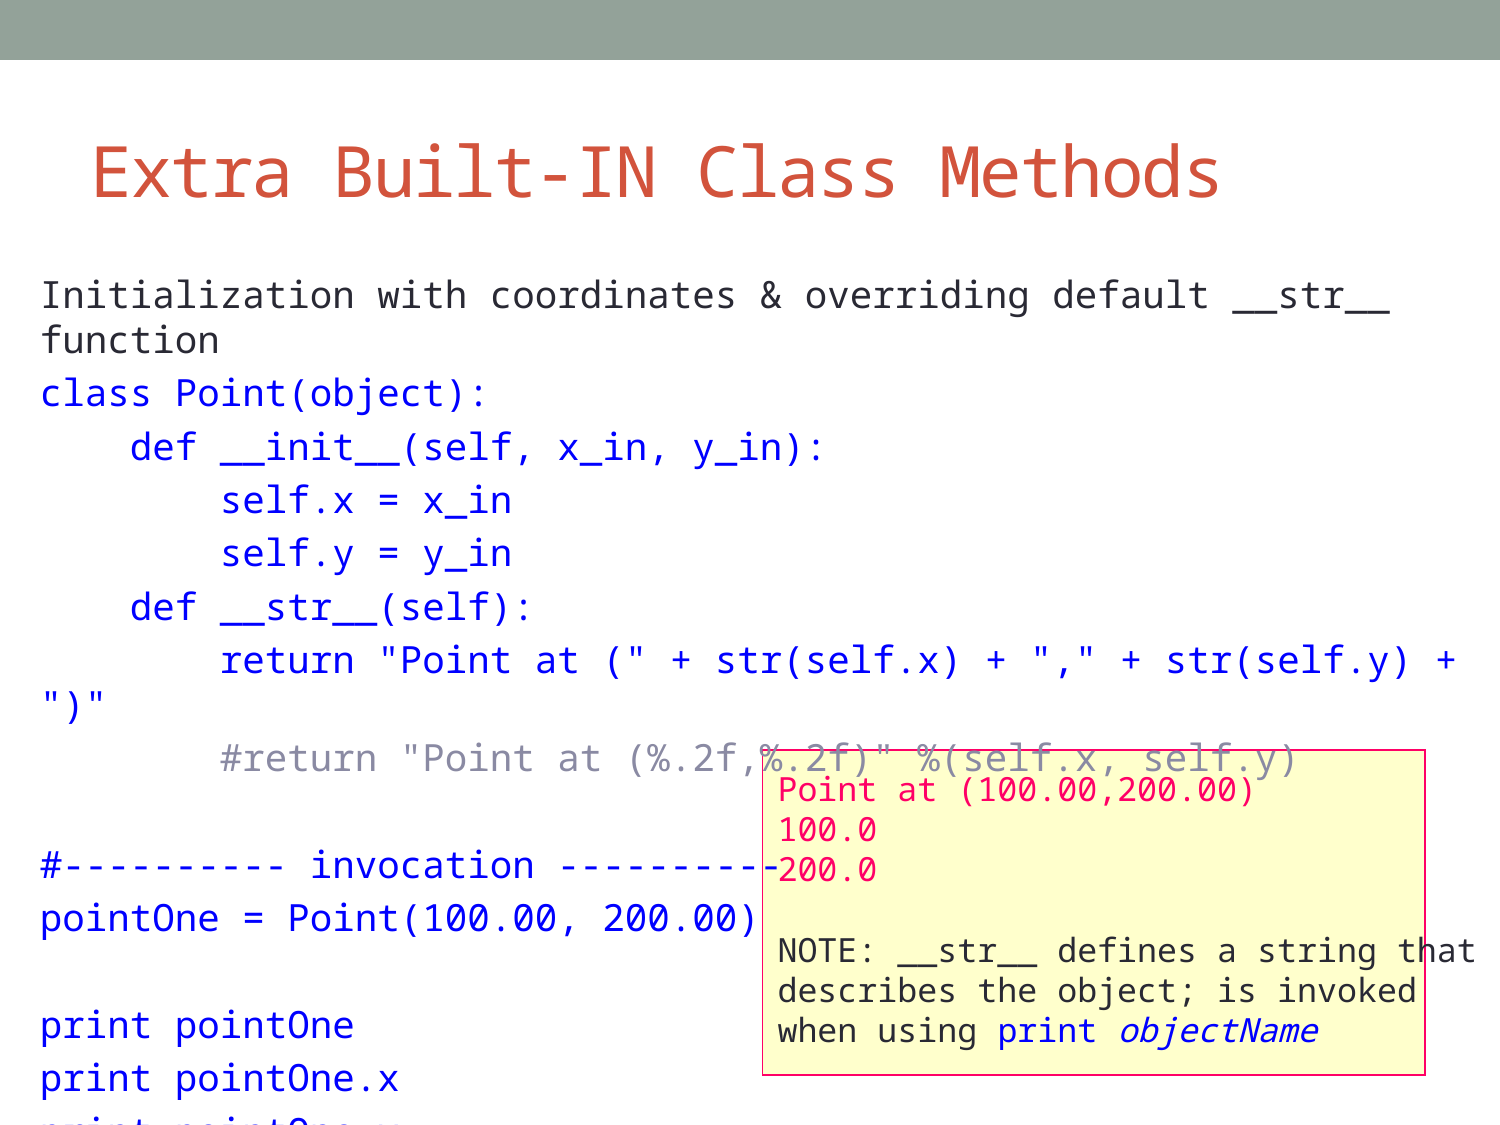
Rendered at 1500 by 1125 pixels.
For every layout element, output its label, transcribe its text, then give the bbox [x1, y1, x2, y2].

title Extra Built-IN Class Methods [75, 87, 1426, 251]
text_box Initialization with coordinates & overriding default __str__ function class Point(object): def __init__(self, x_in, y_in): self.x = x_in self.y = y_in def __str__(self): return "Point at (" + str(self.x) + "," + str(self.y) + ")" #return "Point at (%.2f,%.2f)" %(self.x, self.y) #---------- invocation ---------- pointOne = Point(100.00, 200.00) print pointOne print pointOne.x print pointOne.y [24, 263, 1475, 1088]
